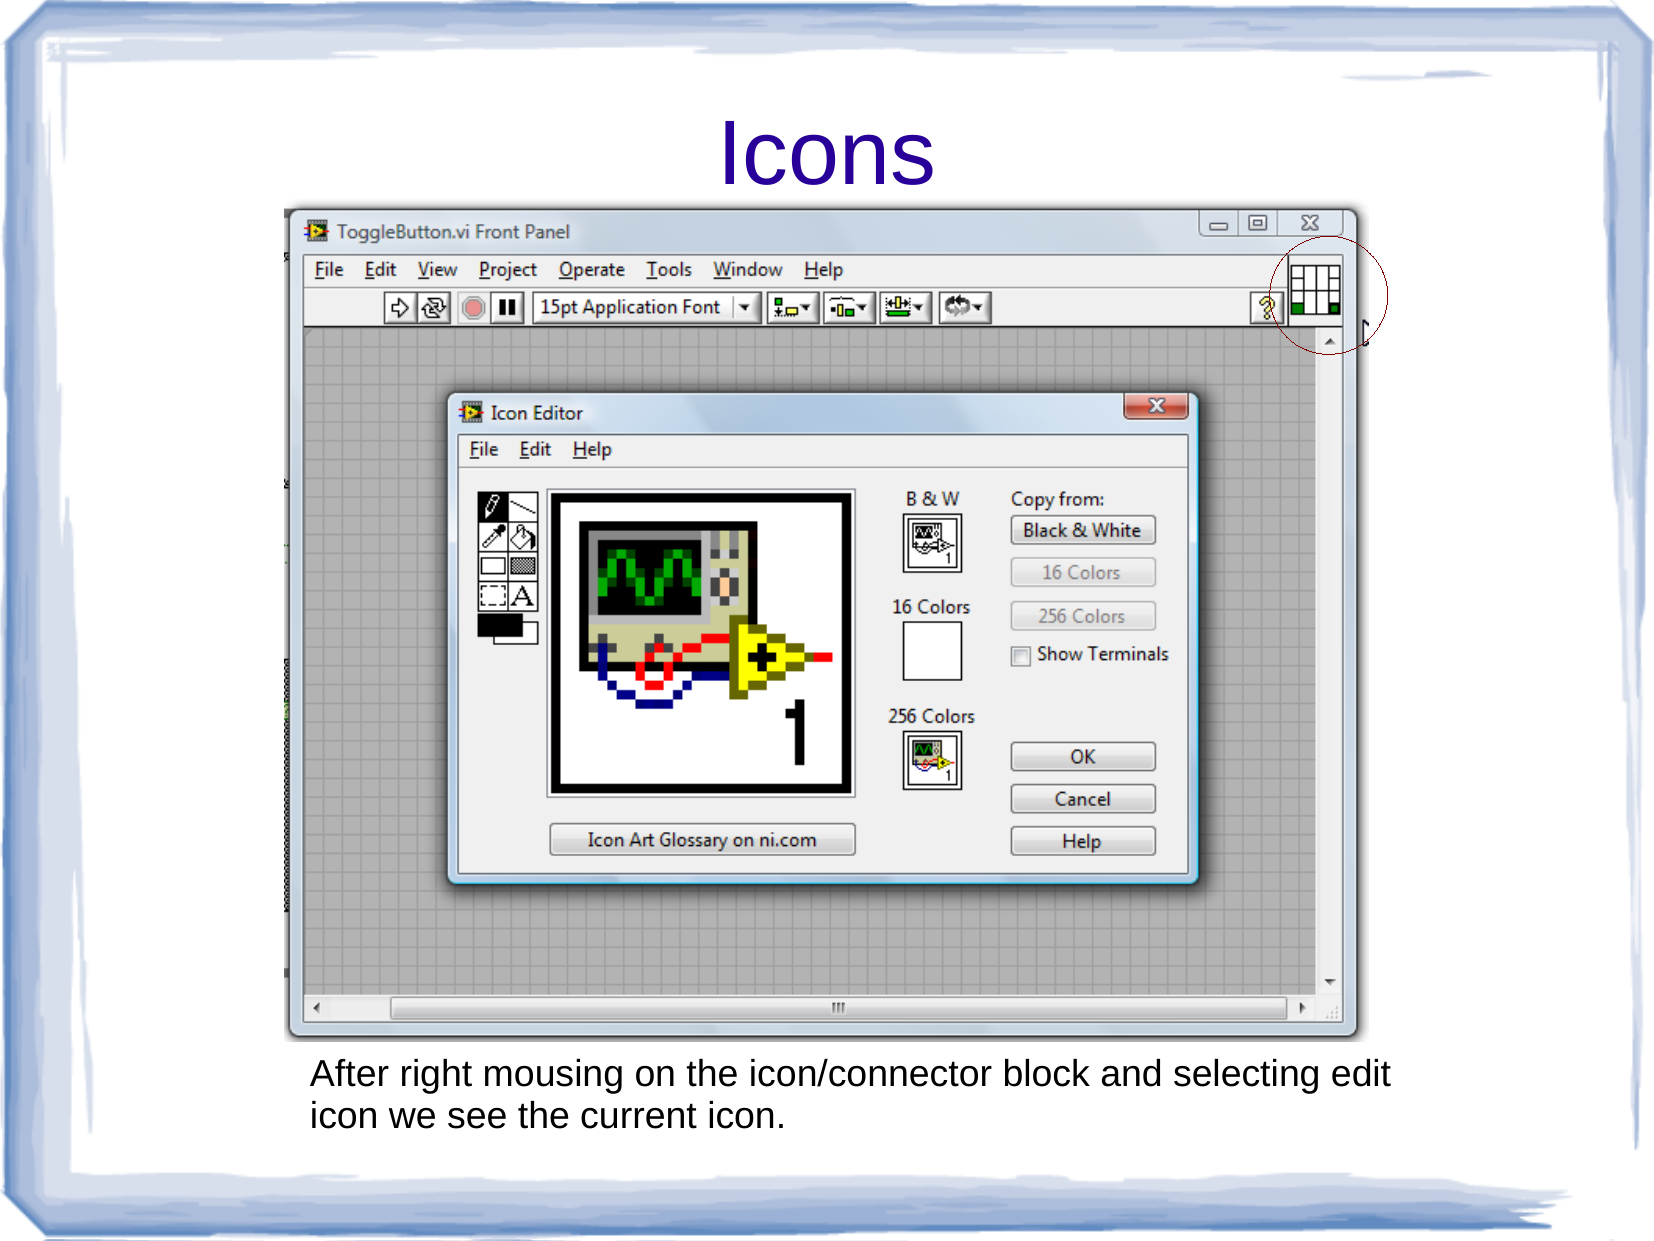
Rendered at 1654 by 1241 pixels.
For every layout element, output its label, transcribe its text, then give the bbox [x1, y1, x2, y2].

text_box After right mousing on the icon/connector block and selecting edit icon we see the current icon. [295, 1045, 1477, 1145]
text_box [1269, 236, 1388, 355]
picture [0, 0, 1654, 1241]
title Icons [82, 56, 1571, 250]
